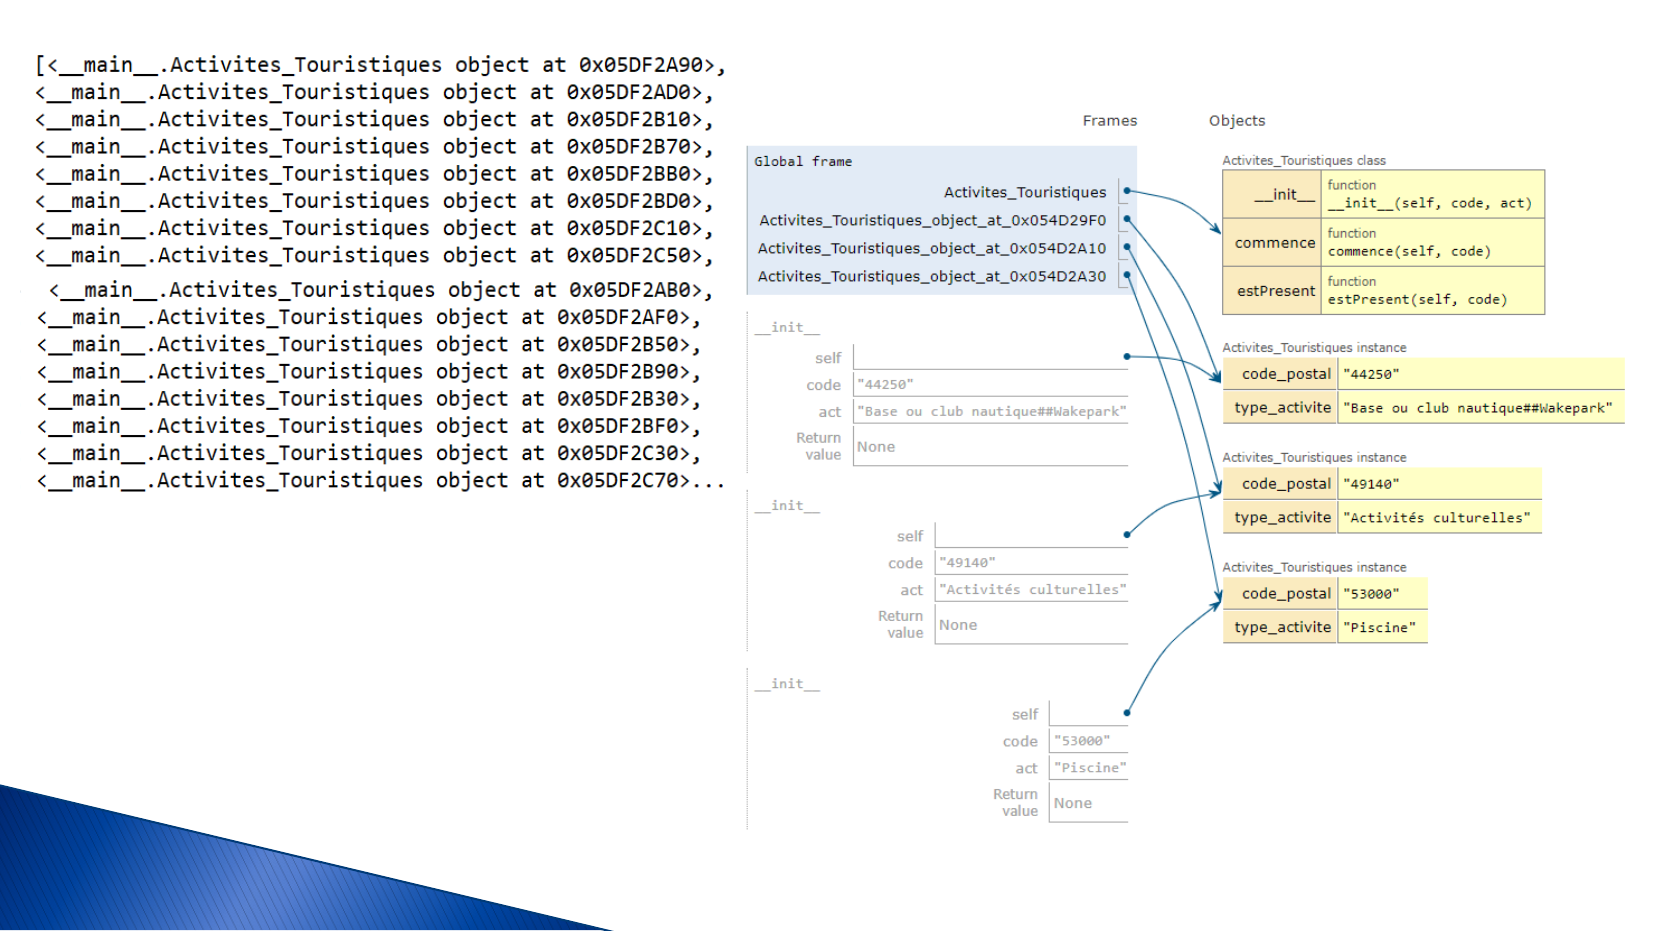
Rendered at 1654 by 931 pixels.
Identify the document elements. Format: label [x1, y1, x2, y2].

picture [740, 110, 1654, 844]
picture [20, 51, 738, 502]
picture [0, 787, 600, 931]
